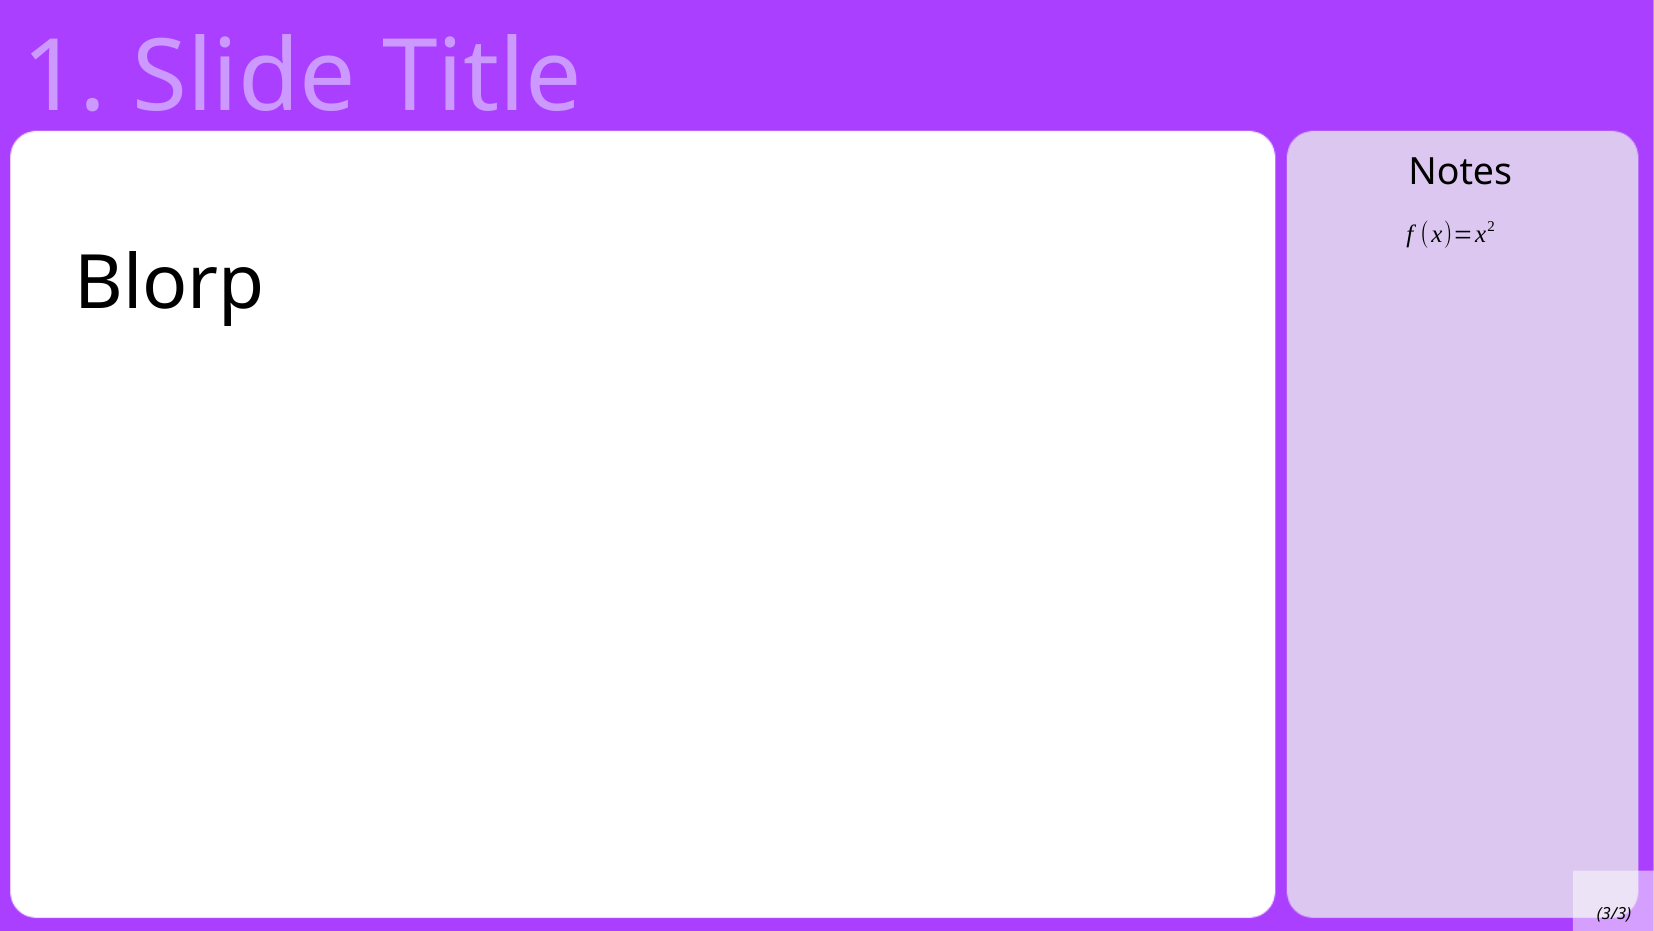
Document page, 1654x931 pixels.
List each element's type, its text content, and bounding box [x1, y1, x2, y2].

title 1. Slide Title [22, 13, 1511, 130]
picture [0, 0, 1654, 931]
text_box Notes [1290, 141, 1631, 199]
text_box Blorp [74, 182, 917, 376]
chart [1400, 217, 1502, 251]
text_box (<number>/3) [1572, 876, 1654, 931]
